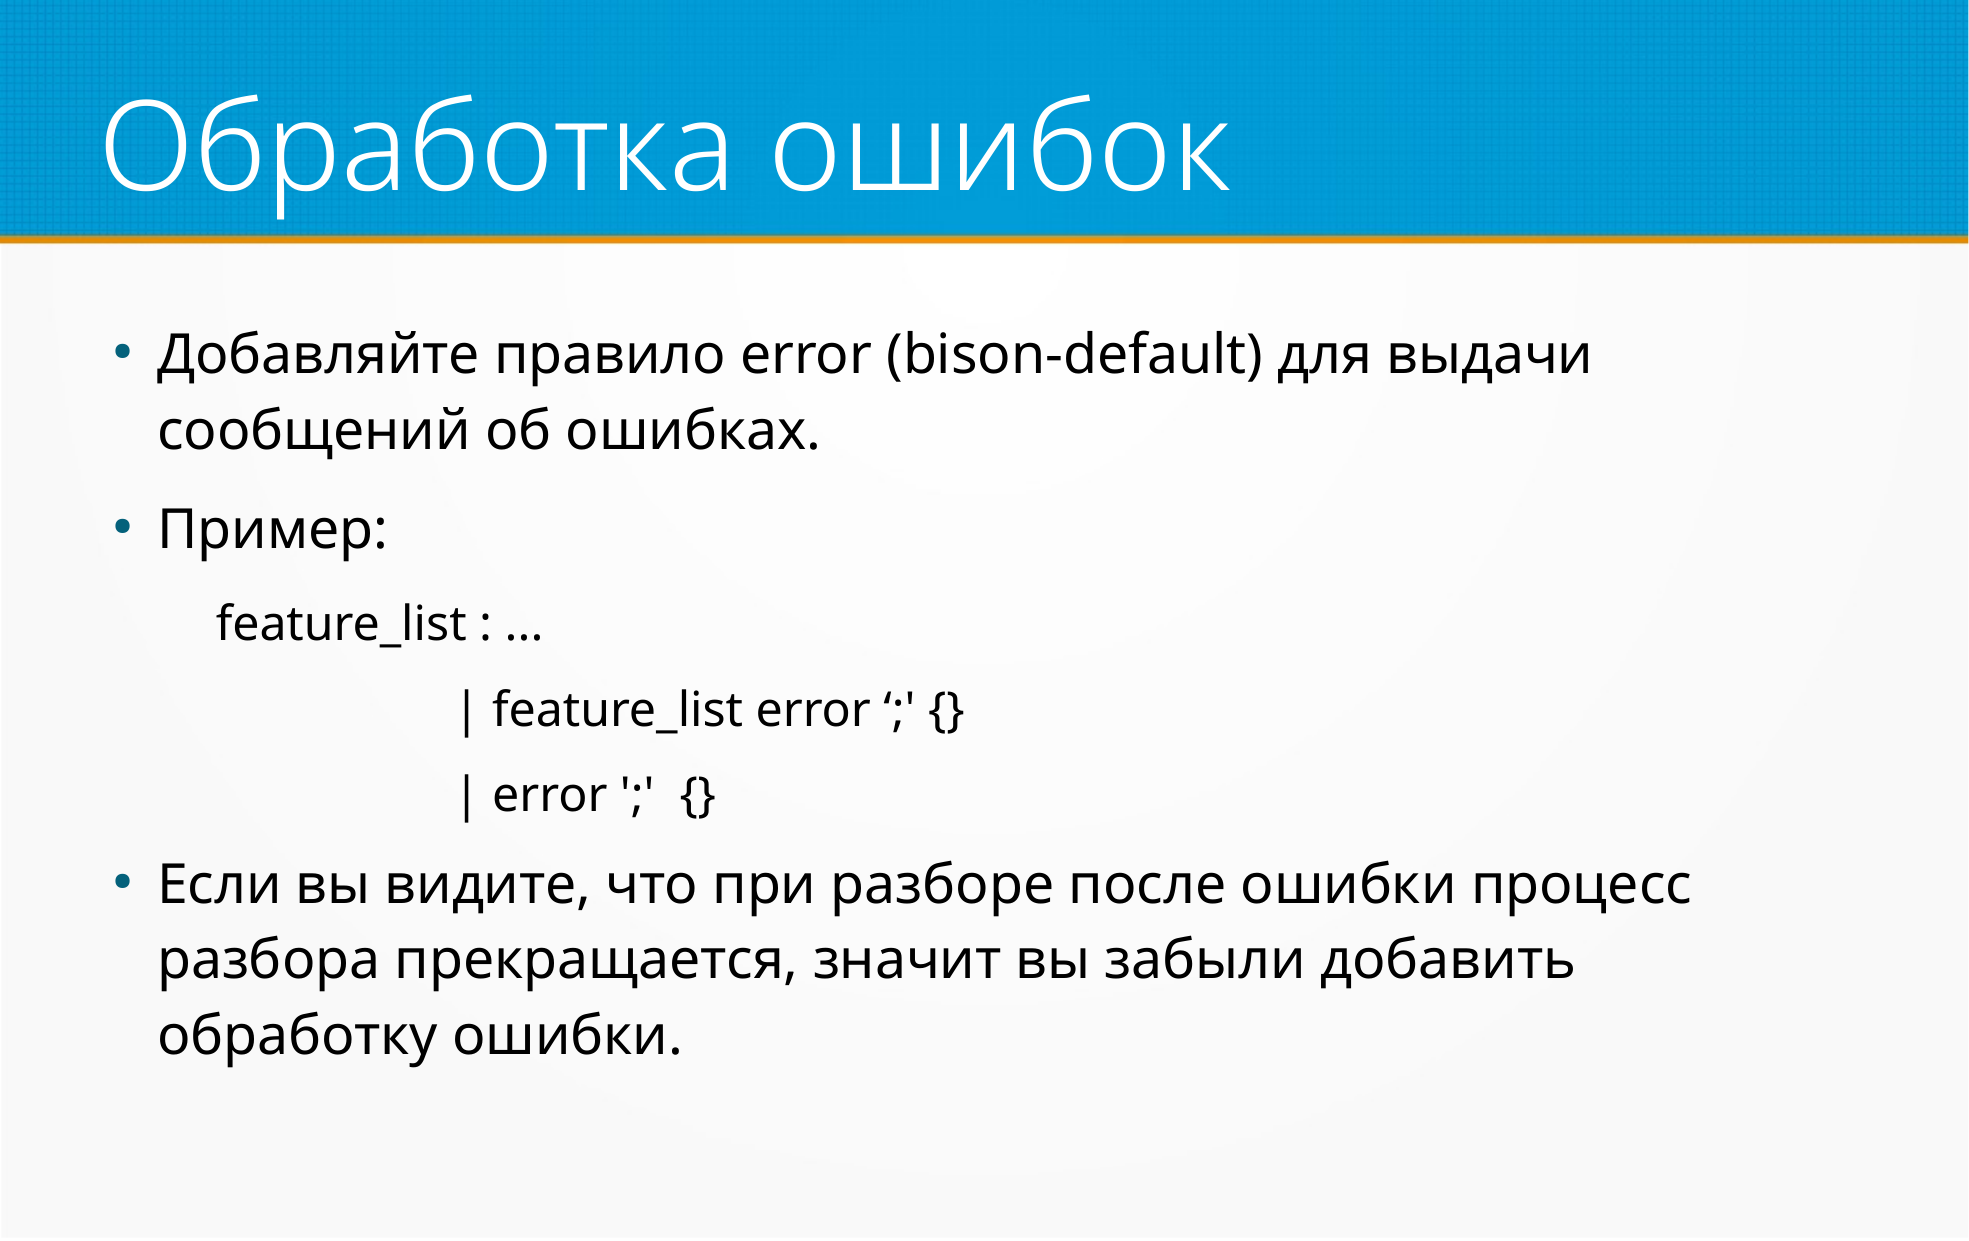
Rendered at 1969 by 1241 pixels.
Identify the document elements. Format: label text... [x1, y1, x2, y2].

list Добавляйте правило error (bison-default) для выдачи сообщений об ошибках. Пример: feature_list : ... | feature_list error ‘;' {} | error ';' {} Если вы видите, что при разборе после ошибки процесс разбора прекращается, значит вы забыли добавить обработку ошибки. [98, 315, 1861, 1081]
title Обработка ошибок [98, 19, 1870, 227]
picture [0, 233, 1969, 1241]
